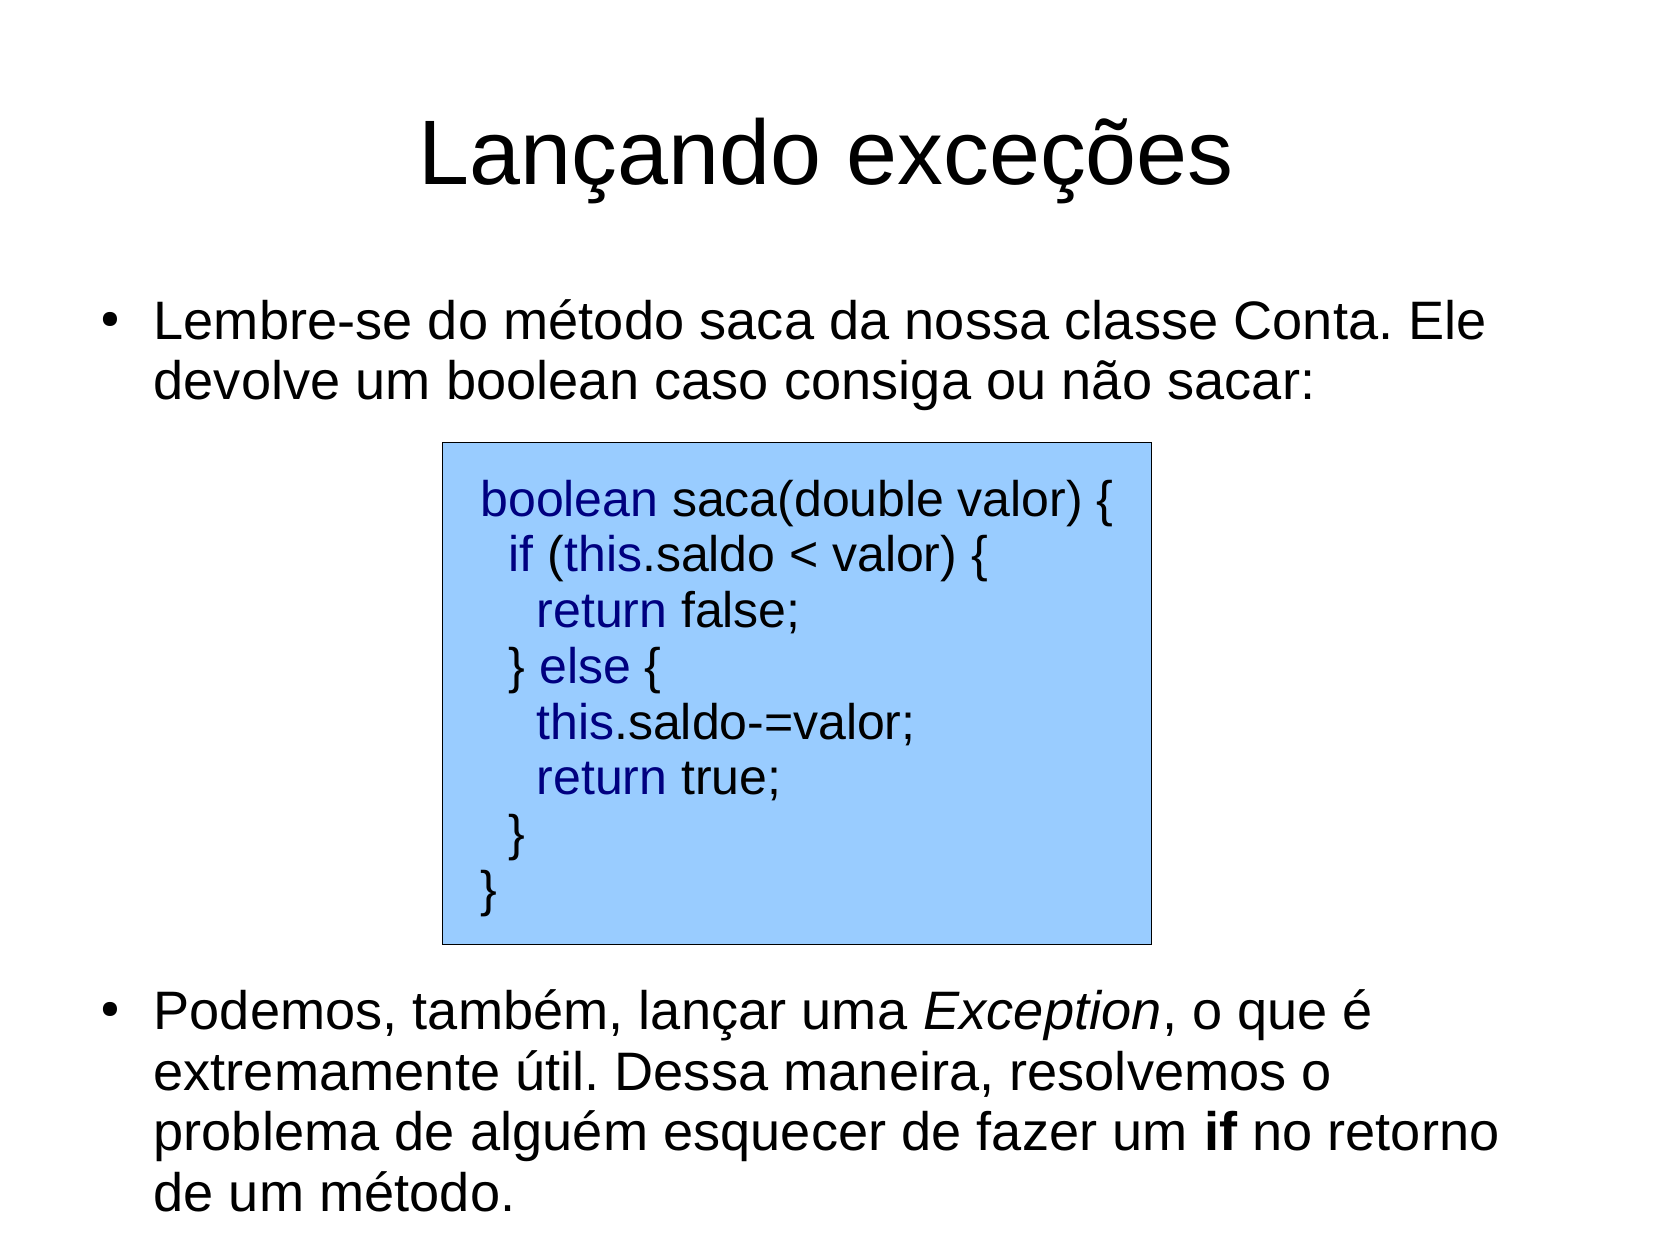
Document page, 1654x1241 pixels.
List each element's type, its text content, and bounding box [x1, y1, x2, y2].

title Lançando exceções [82, 49, 1571, 257]
text_box boolean saca(double valor) { if (this.saldo < valor) { return false; } else { this.saldo-=valor; return true; } } [442, 442, 1152, 945]
list Lembre-se do método saca da nossa classe Conta. Ele devolve um boolean caso consiga ou não sacar: Podemos, também, lançar uma Exception, o que é extremamente útil. Dessa maneira, resolvemos o problema de alguém esquecer de fazer um if no retorno de um método. [82, 290, 1571, 1225]
